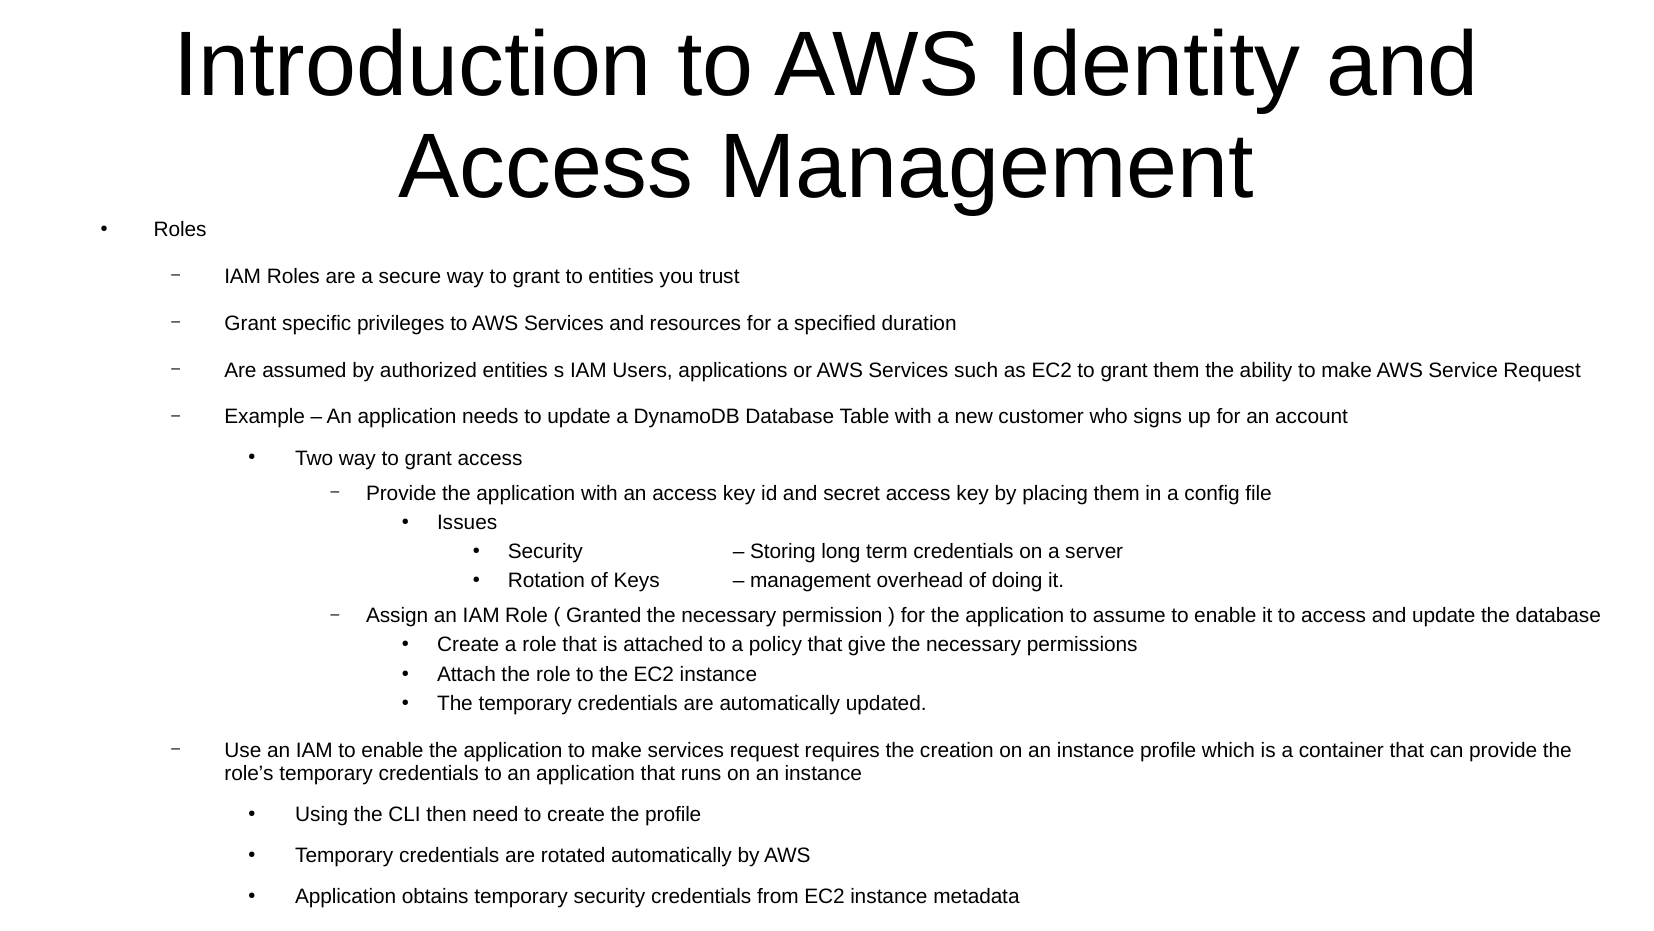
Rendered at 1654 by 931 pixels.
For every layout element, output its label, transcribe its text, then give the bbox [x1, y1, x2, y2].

title Introduction to AWS Identity and Access Management [82, 12, 1571, 217]
list Roles IAM Roles are a secure way to grant to entities you trust Grant specific privileges to AWS Services and resources for a specified duration Are assumed by authorized entities s IAM Users, applications or AWS Services such as EC2 to grant them the ability to make AWS Service Request Example – An application needs to update a DynamoDB Database Table with a new customer who signs up for an account Two way to grant access Provide the application with an access key id and secret access key by placing them in a config file Issues Security – Storing long term credentials on a server Rotation of Keys – management overhead of doing it. Assign an IAM Role ( Granted the necessary permission ) for the application to assume to enable it to access and update the database Create a role that is attached to a policy that give the necessary permissions Attach the role to the EC2 instance The temporary credentials are automatically updated. Use an IAM to enable the application to make services request requires the creation on an instance profile which is a container that can provide the role’s temporary credentials to an application that runs on an instance Using the CLI then need to create the profile Temporary credentials are rotated automatically by AWS Application obtains temporary security credentials from EC2 instance metadata [82, 217, 1621, 916]
